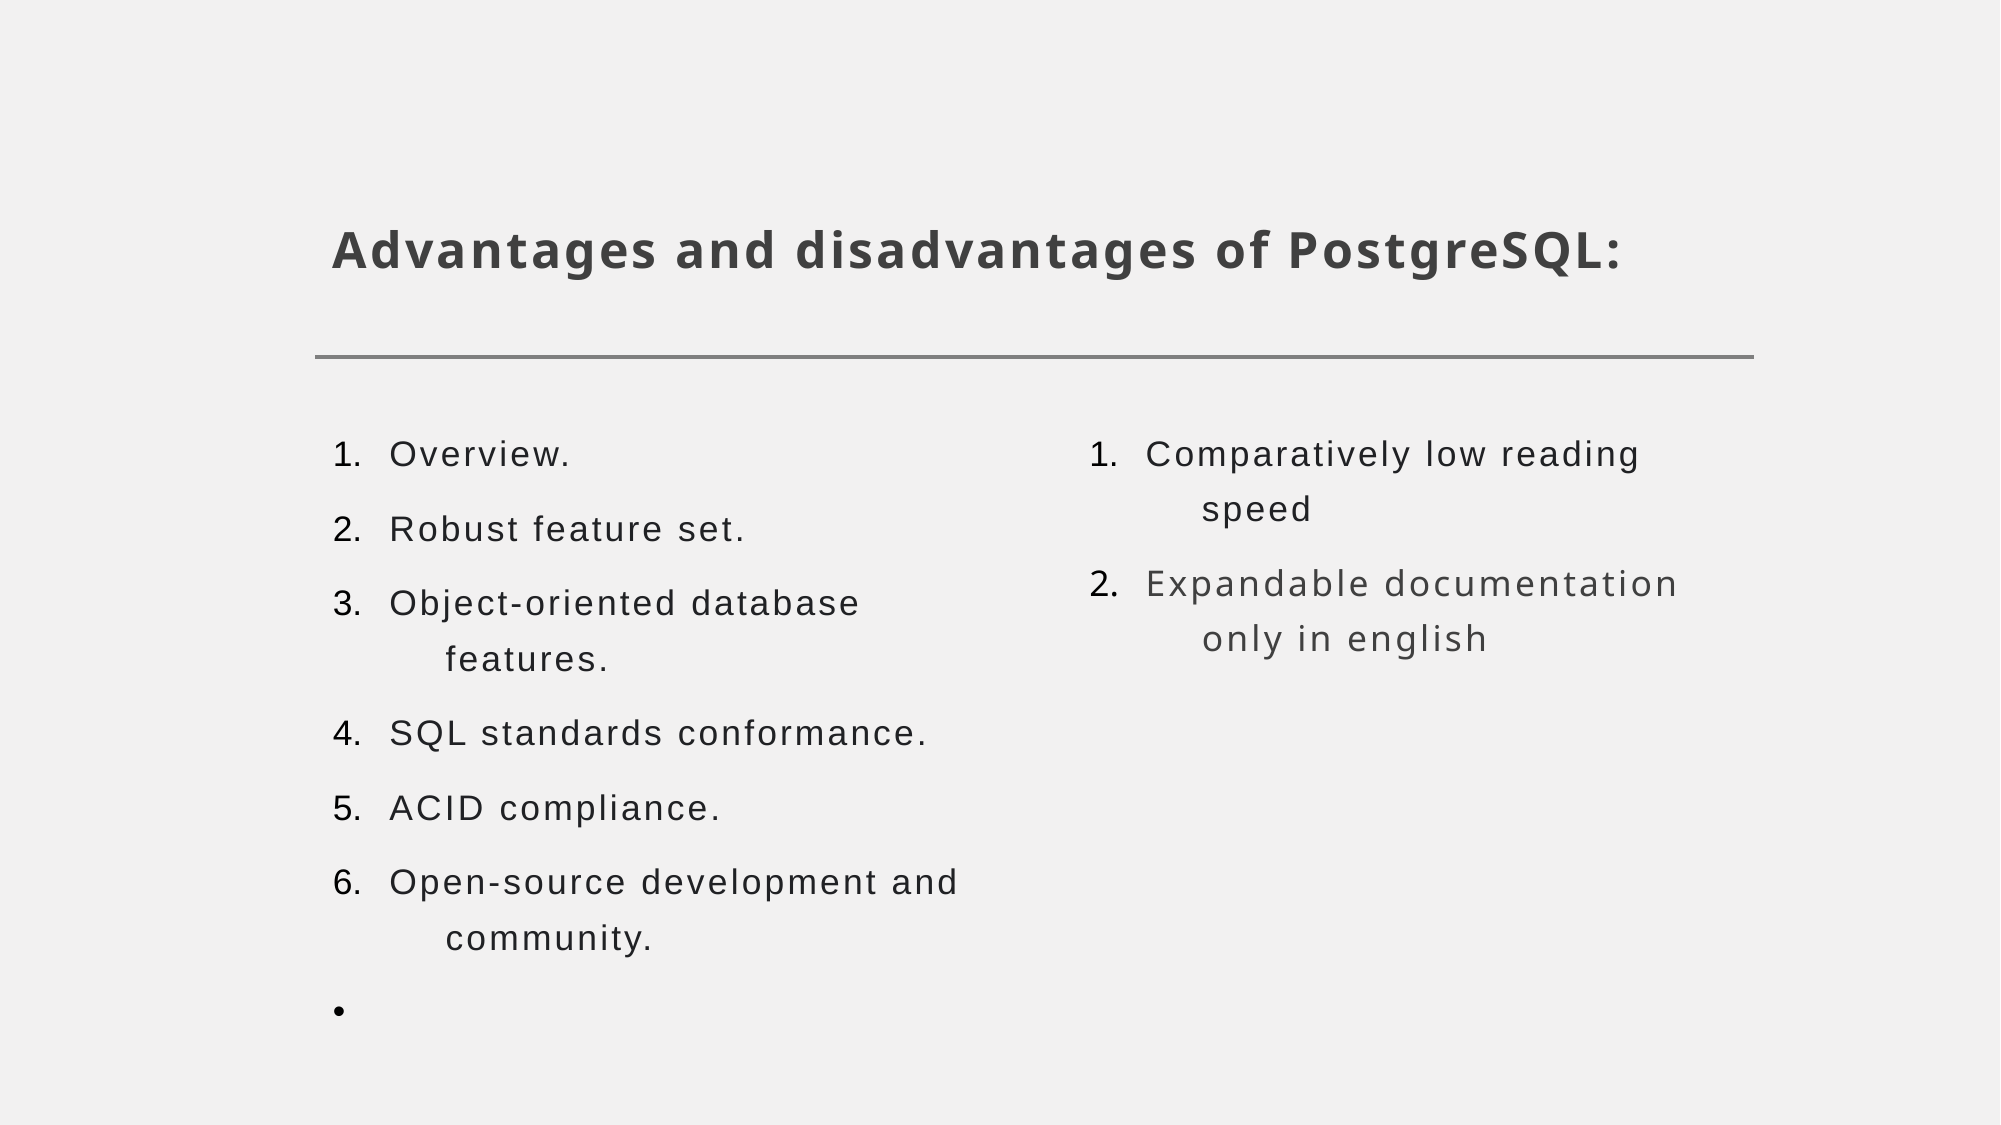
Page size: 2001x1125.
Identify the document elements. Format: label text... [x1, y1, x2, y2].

list Overview. Robust feature set. Object-oriented database features. SQL standards conformance. ACID compliance. Open-source development and community. [315, 399, 998, 1000]
list Comparatively low reading speed Expandable documentation only in english [1071, 399, 1754, 1000]
title Advantages and disadvantages of PostgreSQL: [315, 72, 1754, 294]
